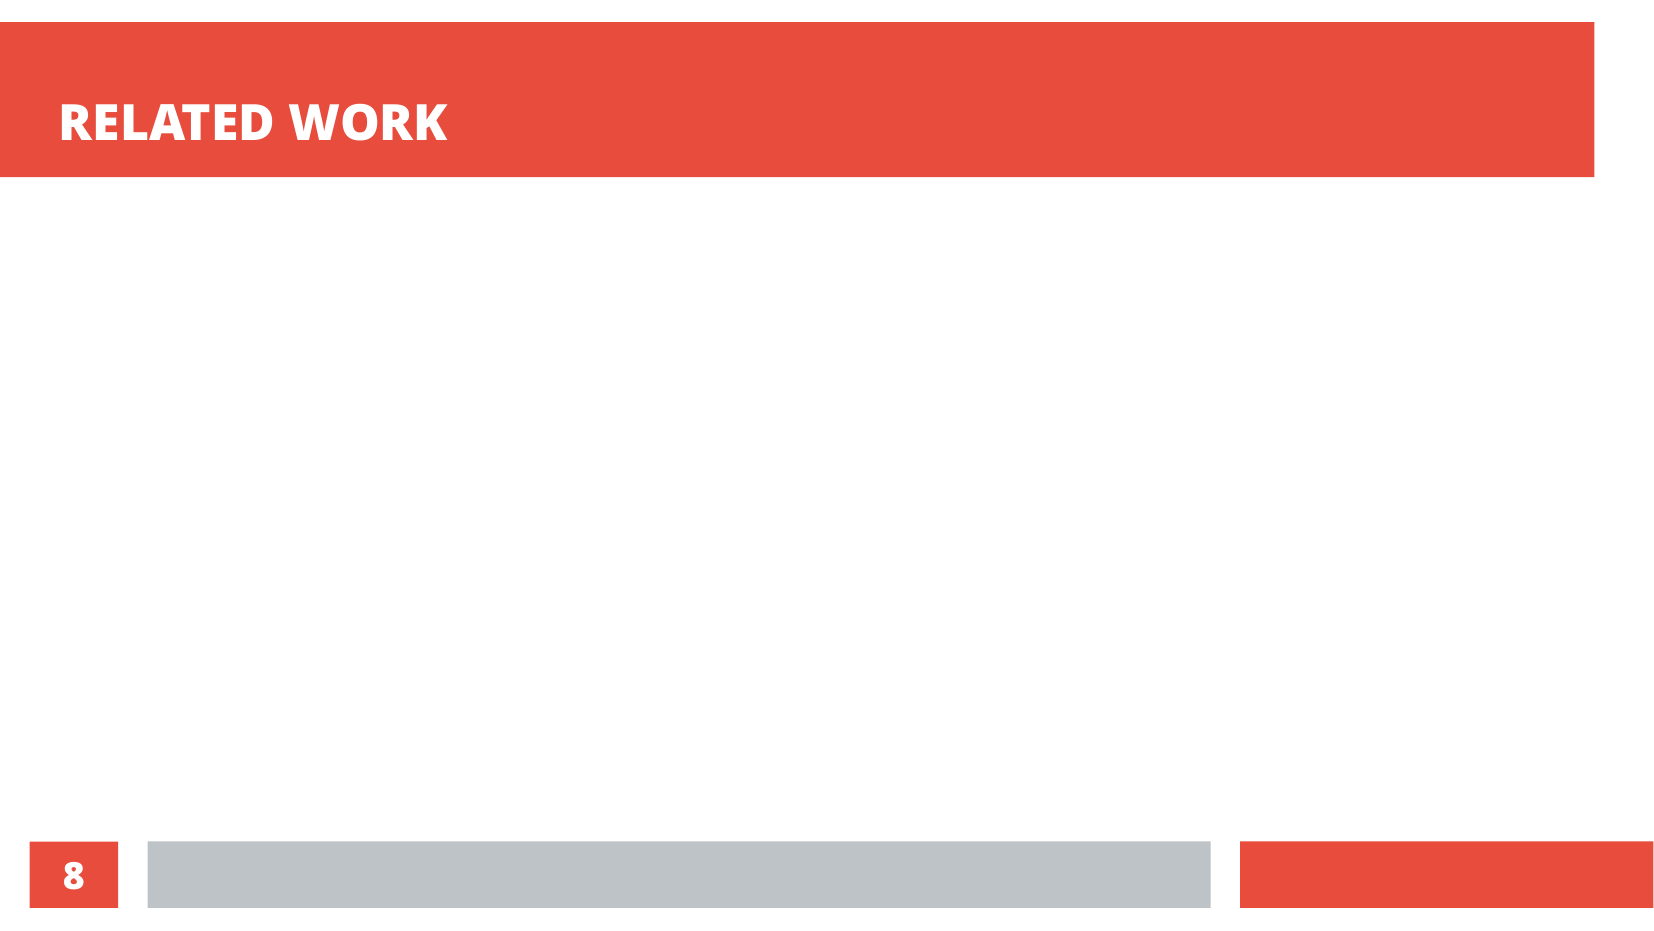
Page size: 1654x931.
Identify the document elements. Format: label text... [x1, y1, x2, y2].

title RELATED WORK [59, 44, 1595, 156]
